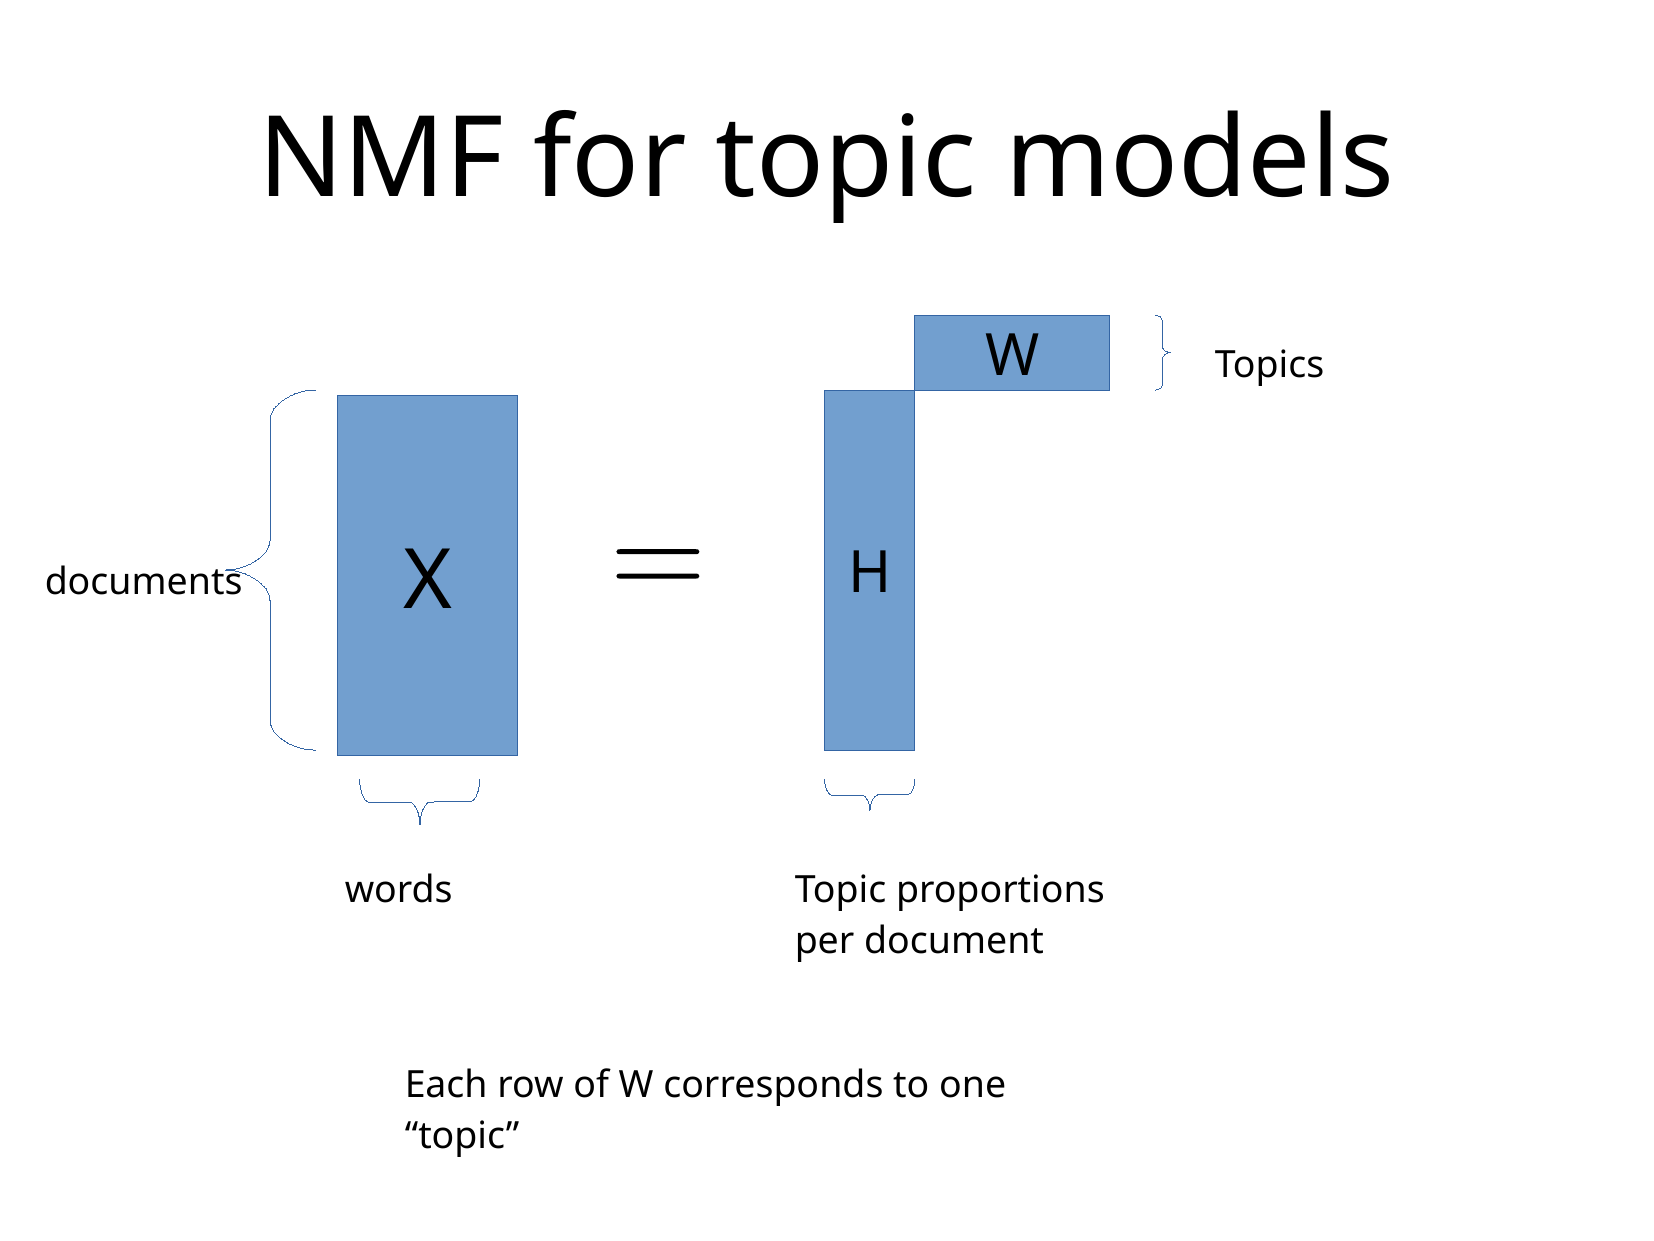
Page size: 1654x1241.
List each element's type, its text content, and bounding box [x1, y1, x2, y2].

text_box X [337, 395, 518, 756]
text_box Each row of W corresponds to one “topic” [390, 1050, 1096, 1103]
text_box W [914, 315, 1110, 391]
text_box Topic proportions per document [780, 855, 1156, 946]
title NMF for topic models [82, 49, 1571, 257]
text_box H [824, 390, 915, 751]
text_box Topics [1200, 330, 1411, 383]
text_box [609, 549, 706, 579]
text_box documents [30, 546, 271, 676]
text_box words [330, 855, 586, 908]
